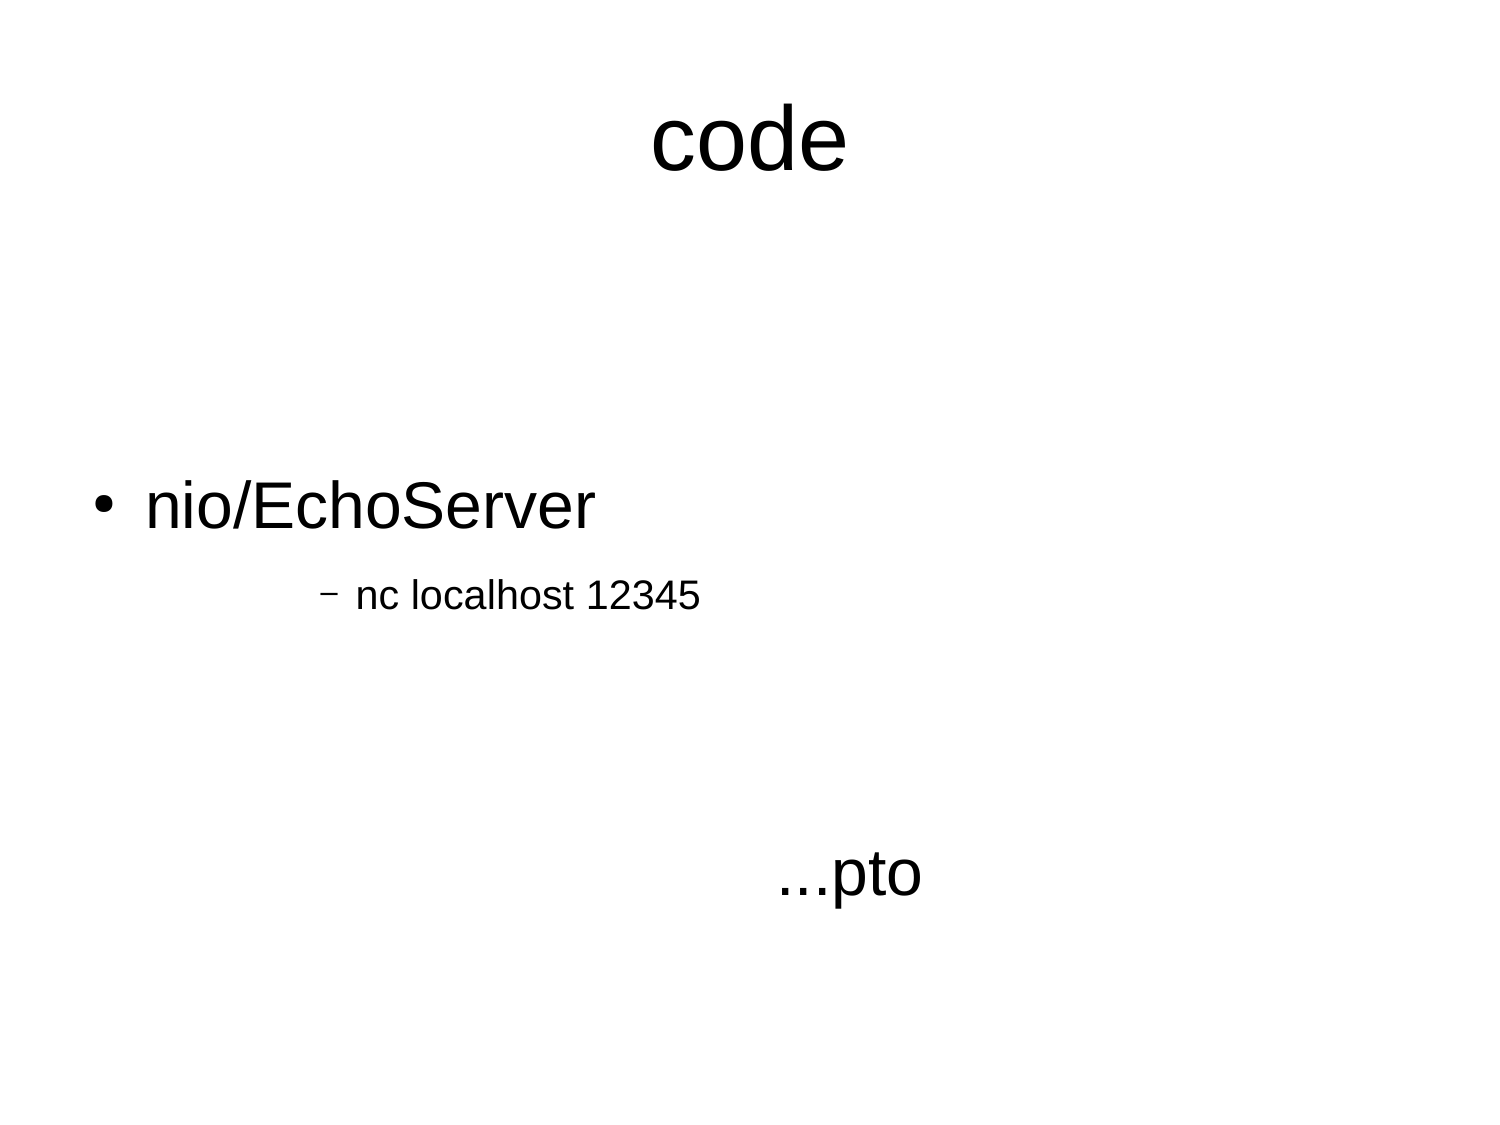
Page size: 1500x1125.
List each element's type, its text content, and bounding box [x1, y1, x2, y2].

list nio/EchoServer nc localhost 12345 ...pto [75, 263, 1425, 916]
title code [75, 44, 1425, 233]
